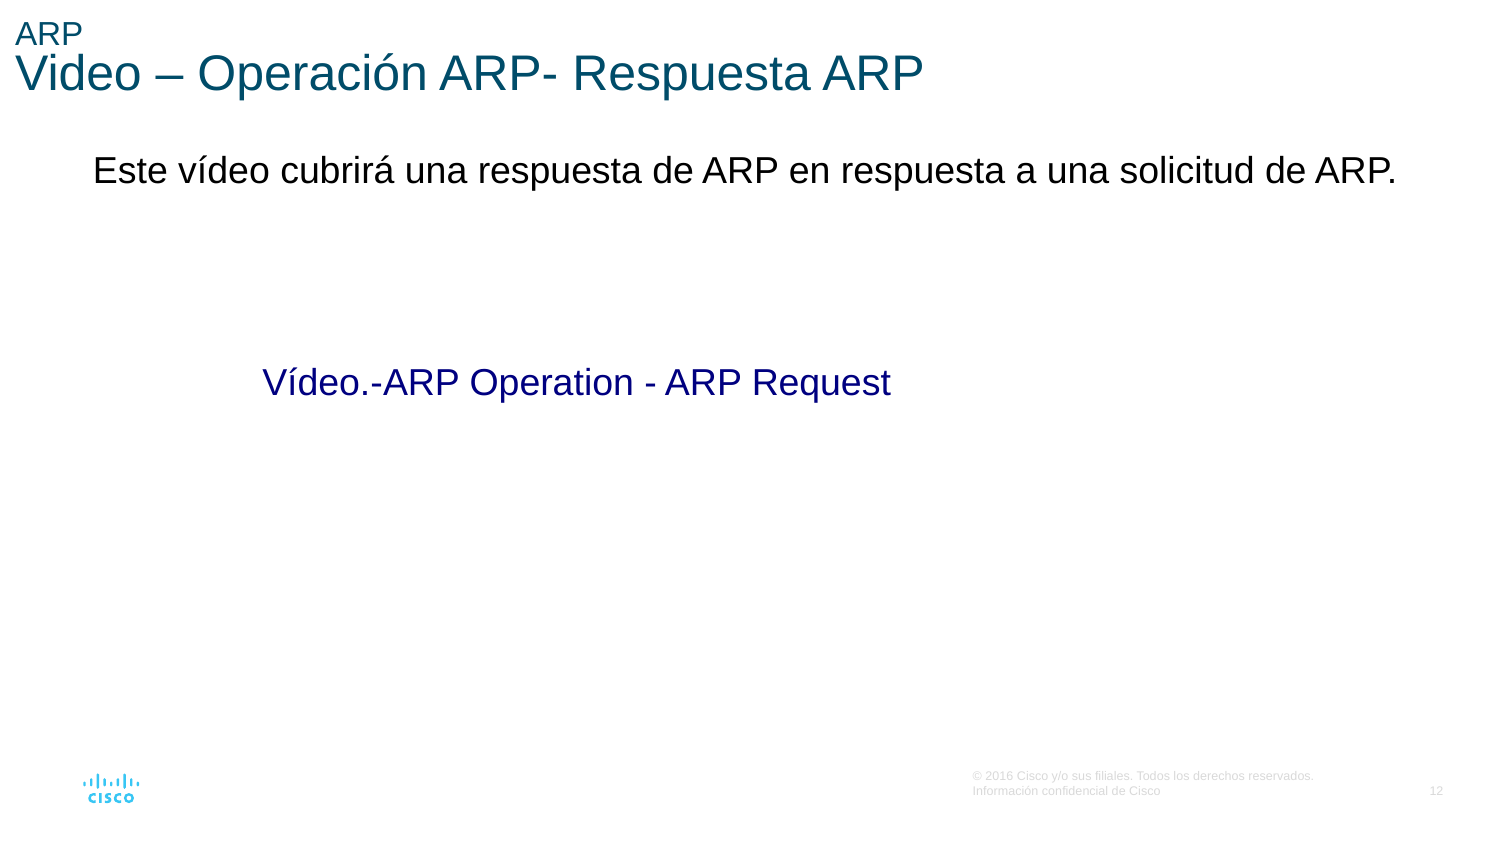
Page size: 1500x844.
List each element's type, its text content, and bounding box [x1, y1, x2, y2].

title ARP Video – Operación ARP- Respuesta ARP [0, 0, 1369, 121]
list Este vídeo cubrirá una respuesta de ARP en respuesta a una solicitud de ARP. [77, 138, 1437, 207]
text_box Vídeo.-ARP Operation - ARP Request [247, 354, 1123, 430]
